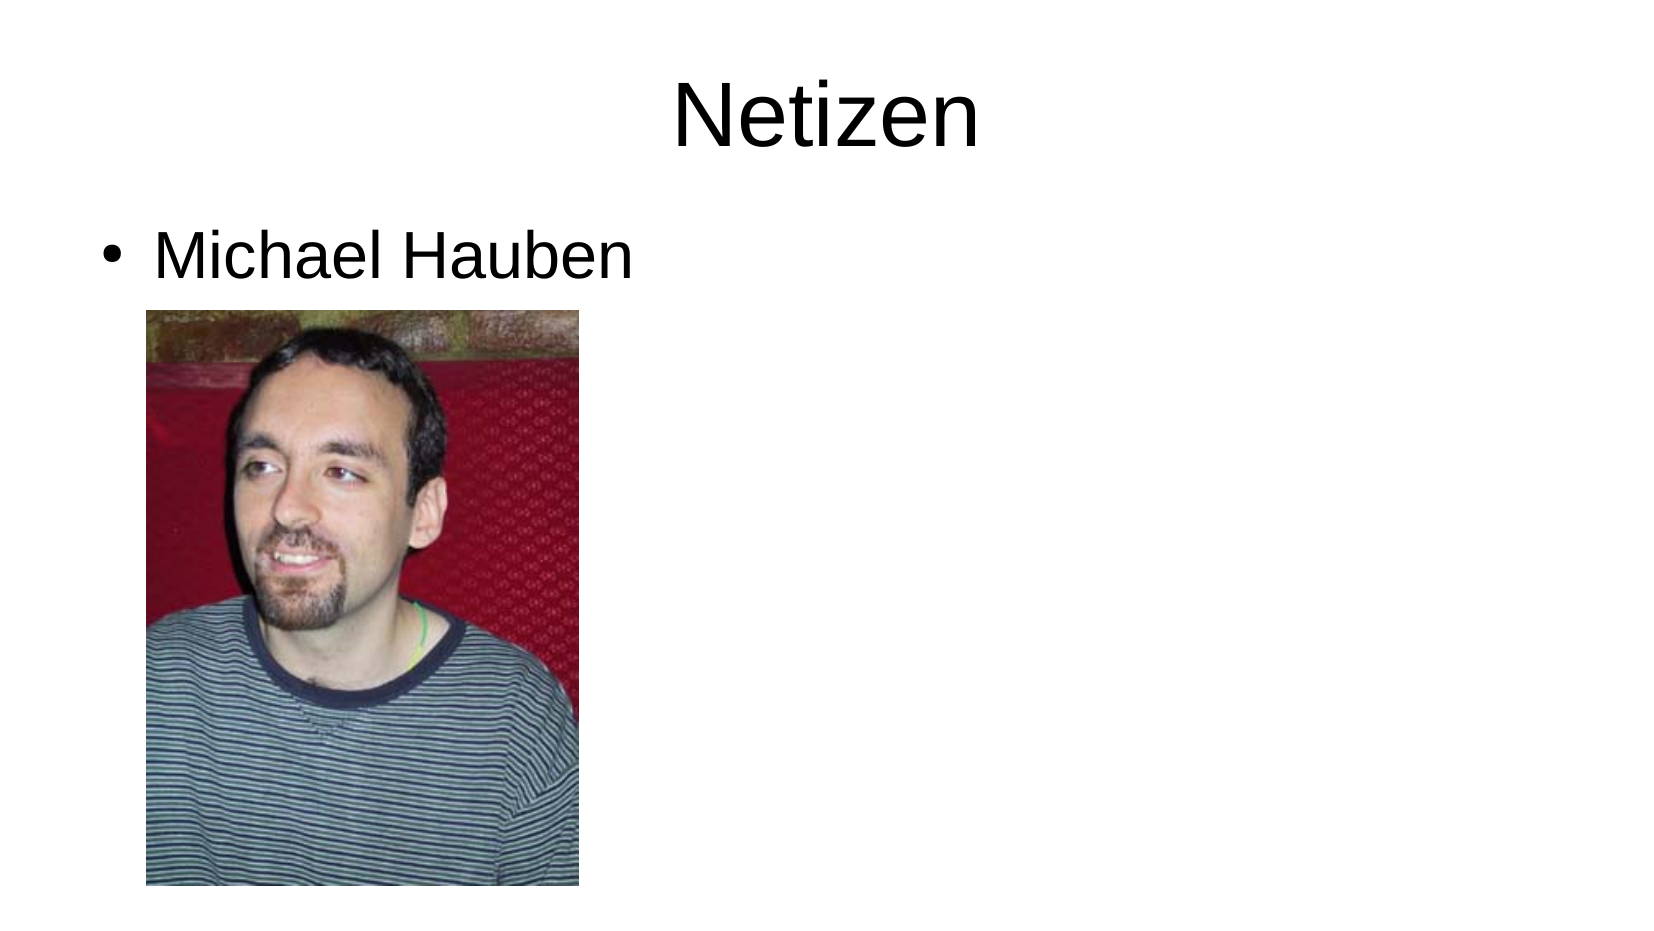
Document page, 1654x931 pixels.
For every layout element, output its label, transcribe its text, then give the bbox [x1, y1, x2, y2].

picture [146, 310, 579, 886]
title Netizen [82, 37, 1571, 193]
list Michael Hauben [82, 217, 686, 758]
